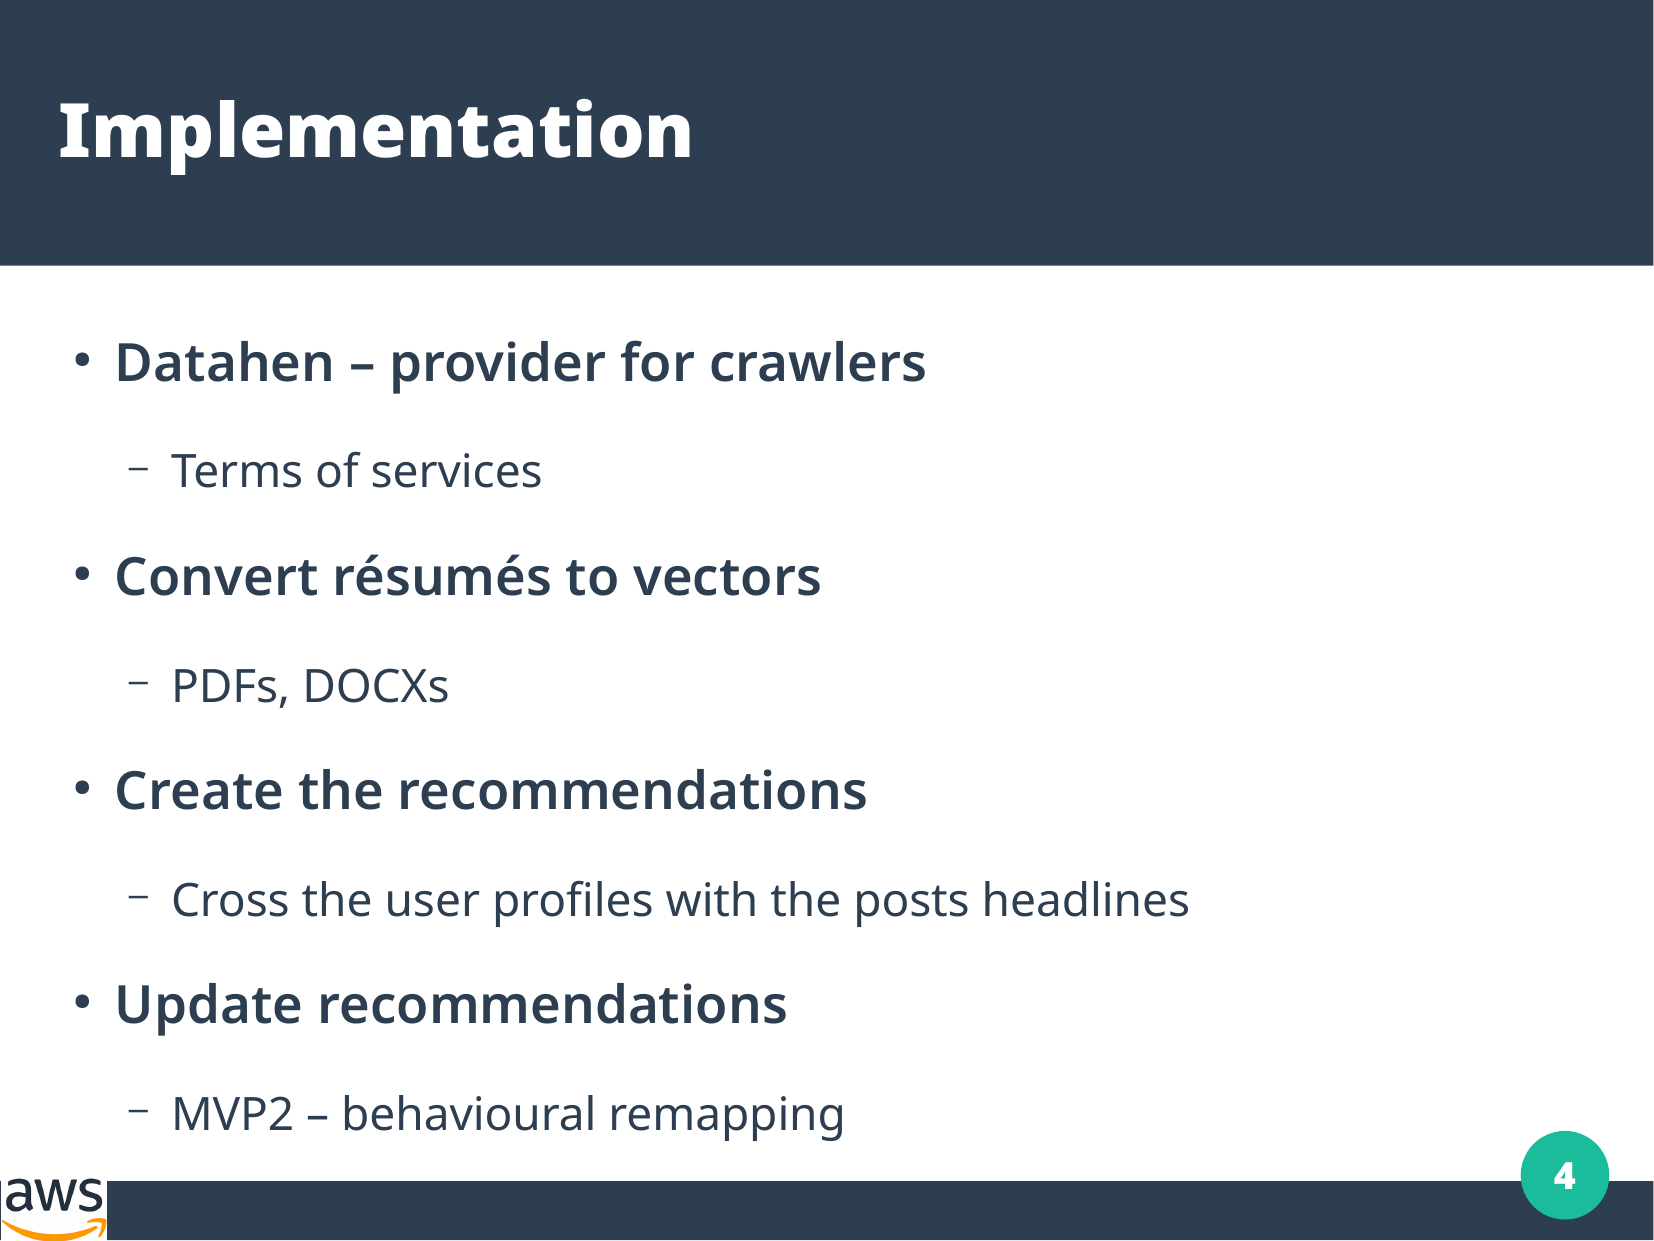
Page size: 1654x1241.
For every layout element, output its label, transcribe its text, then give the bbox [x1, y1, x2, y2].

title Implementation [59, 49, 1595, 207]
picture [1, 1178, 107, 1241]
list Datahen – provider for crawlers Terms of services Convert résumés to vectors PDFs, DOCXs Create the recommendations Cross the user profiles with the posts headlines Update recommendations MVP2 – behavioural remapping [59, 324, 1595, 1152]
